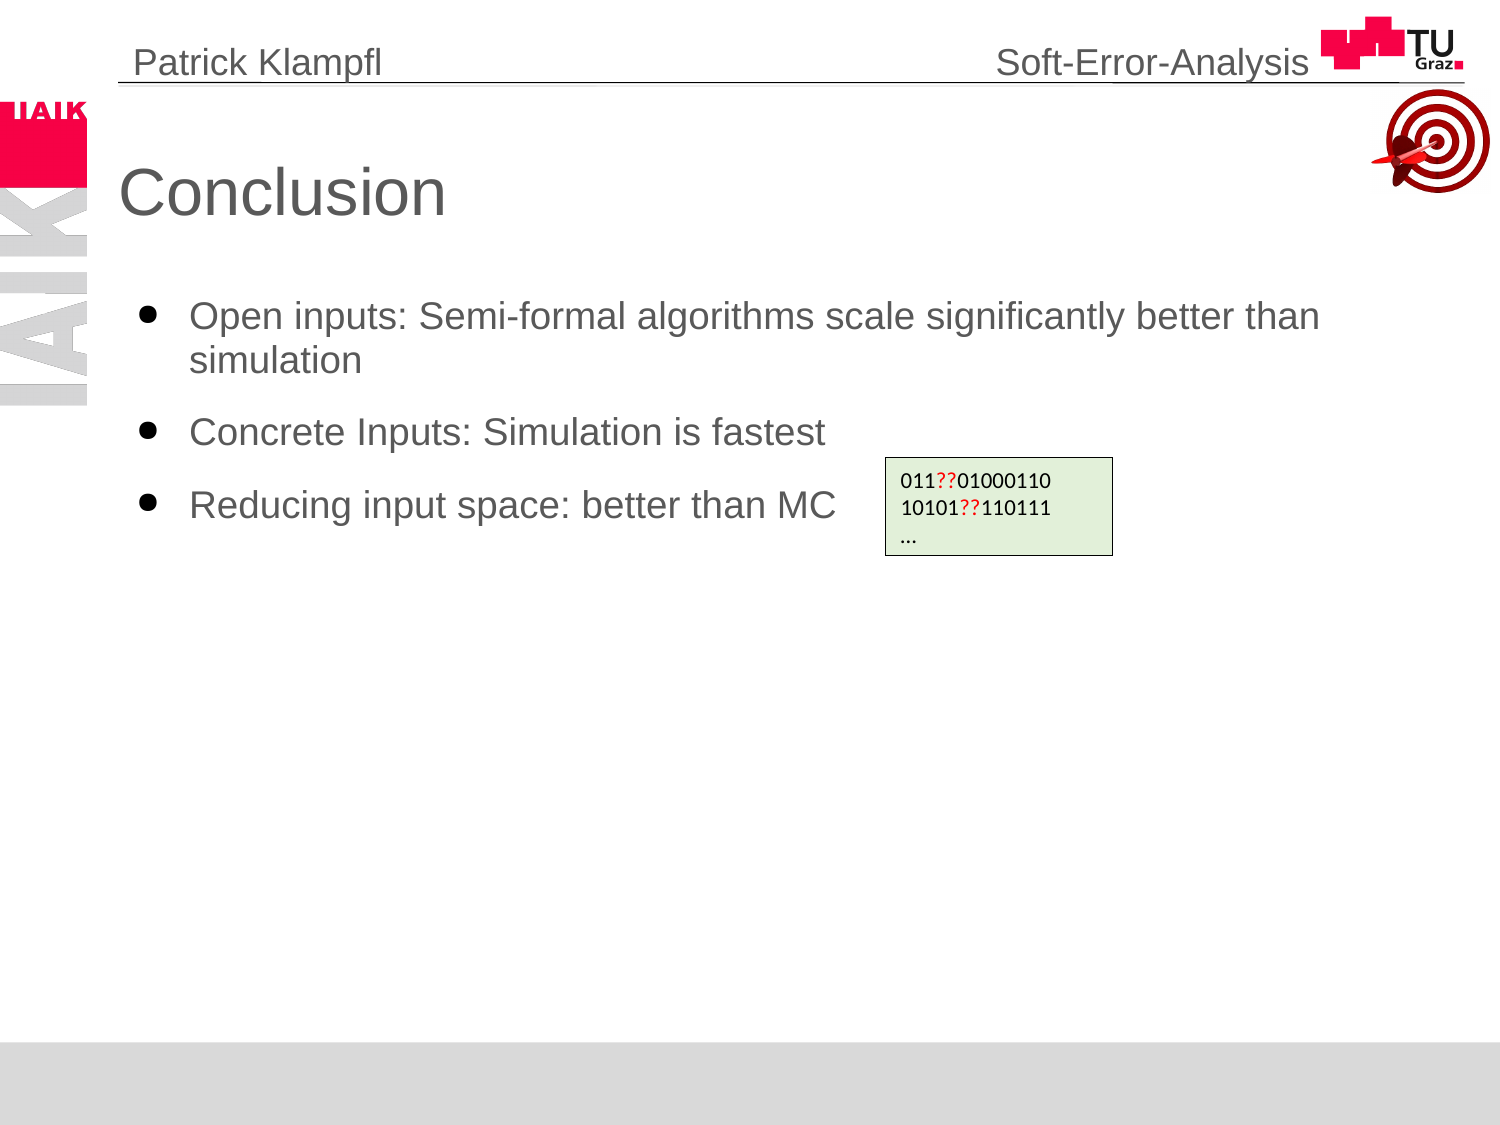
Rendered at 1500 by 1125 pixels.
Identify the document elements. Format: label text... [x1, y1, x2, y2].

picture [1318, 12, 1466, 73]
title Conclusion [118, 98, 1469, 287]
text_box 011??01000110 10101??110111 … [885, 457, 1113, 556]
list Open inputs: Semi-formal algorithms scale significantly better than simulation Concrete Inputs: Simulation is fastest Reducing input space: better than MC [118, 295, 1469, 1038]
picture [0, 1, 87, 406]
picture [1370, 88, 1491, 194]
